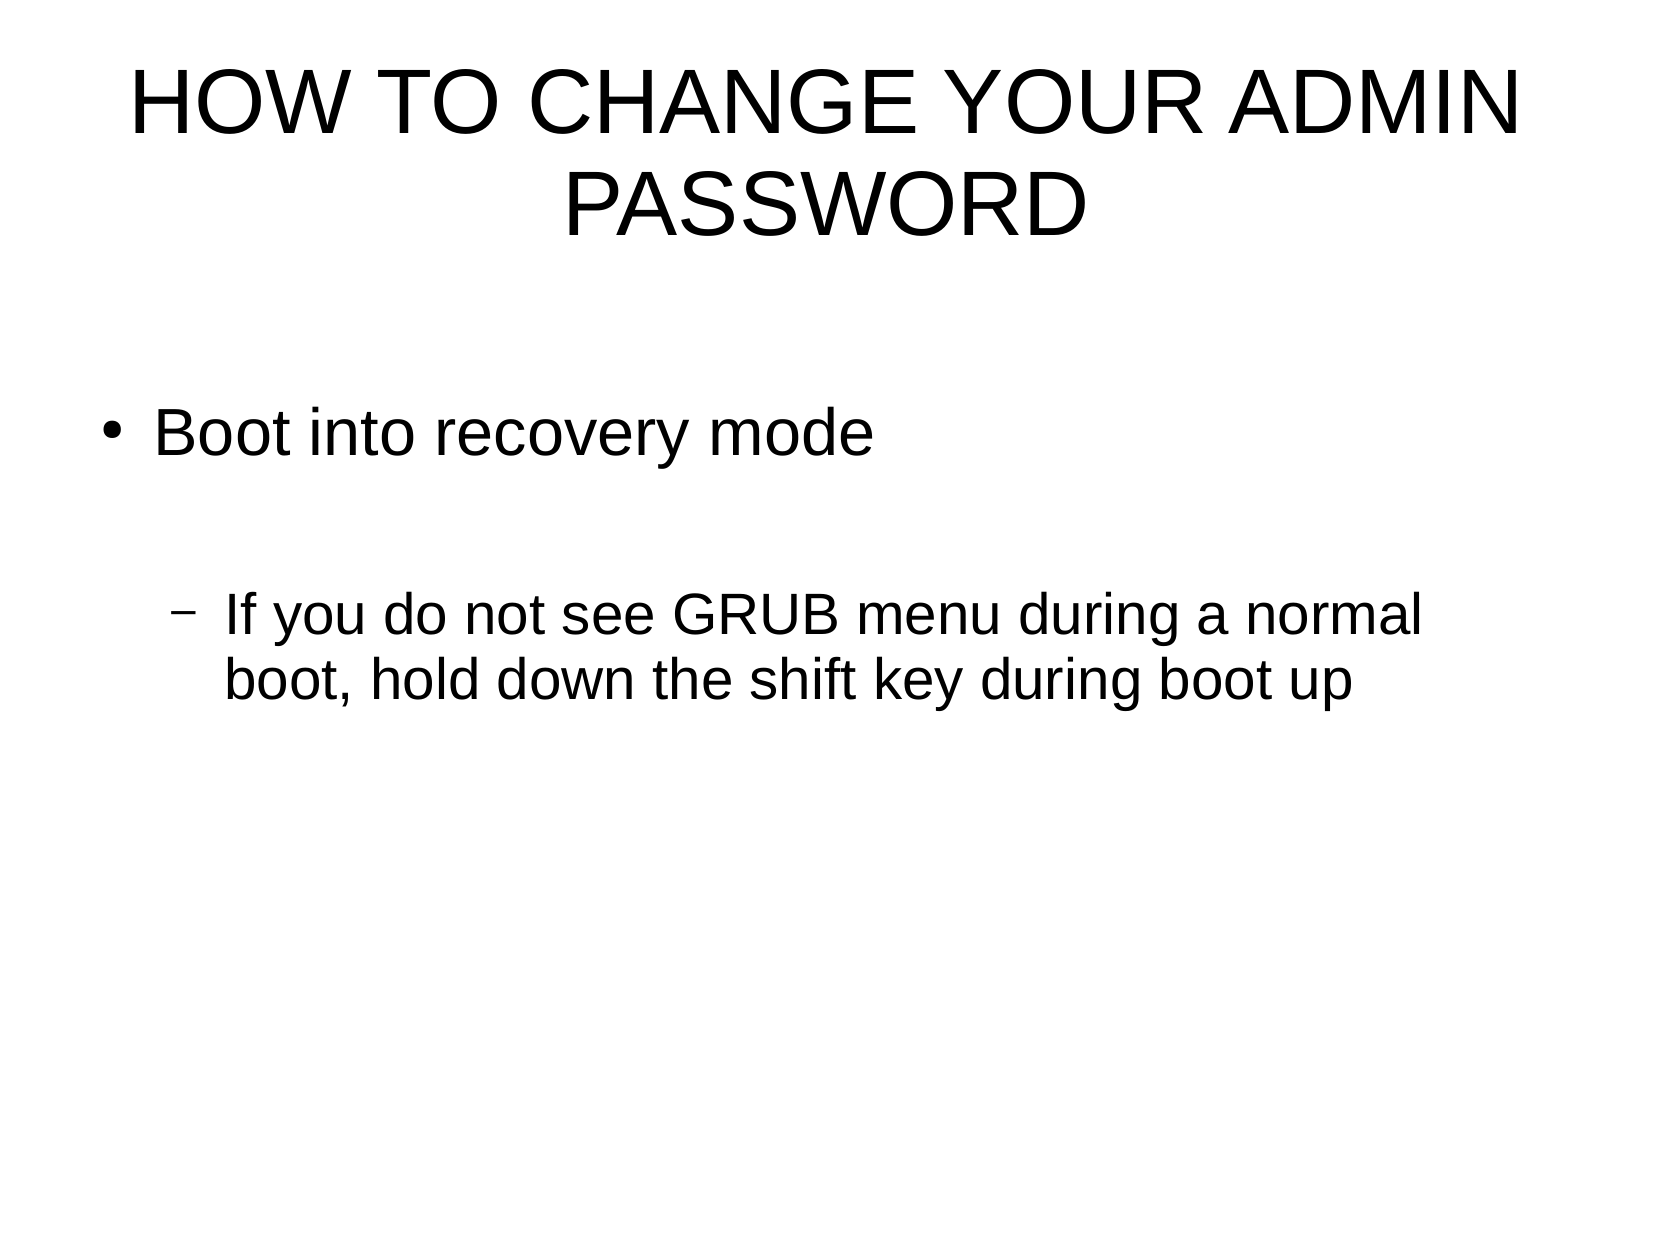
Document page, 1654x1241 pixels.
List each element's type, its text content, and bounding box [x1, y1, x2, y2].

list Boot into recovery mode If you do not see GRUB menu during a normal boot, hold down the shift key during boot up [82, 290, 1571, 1010]
title HOW TO CHANGE YOUR ADMIN PASSWORD [82, 49, 1571, 257]
